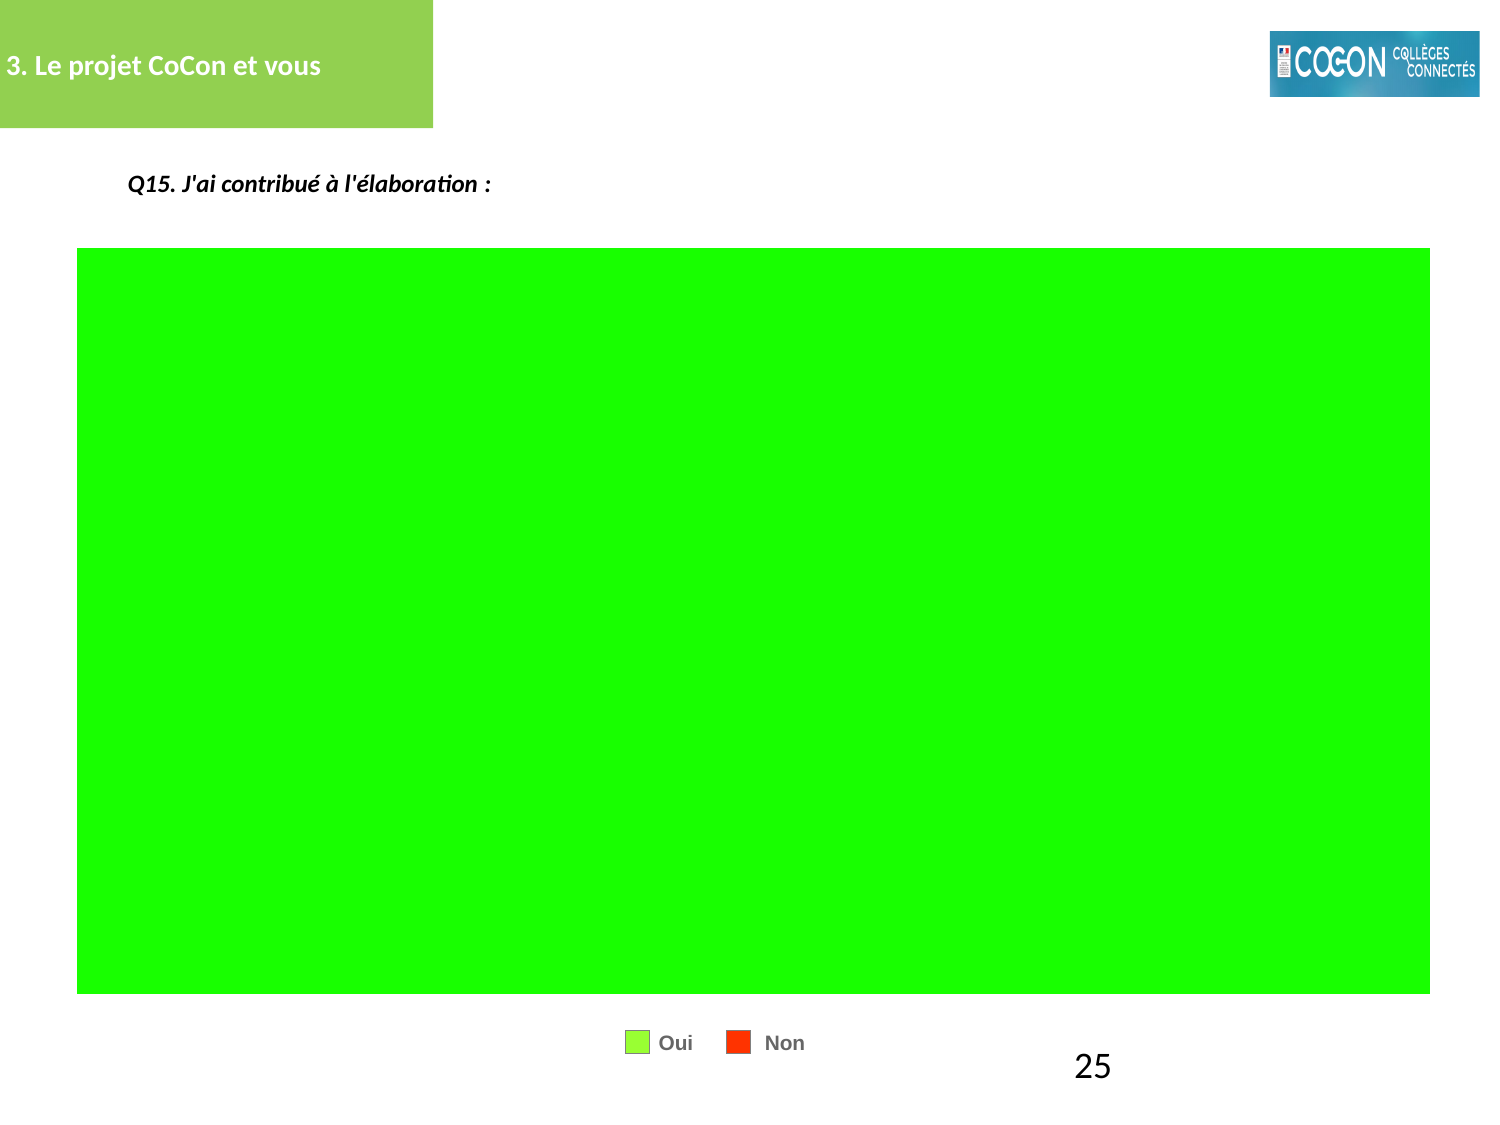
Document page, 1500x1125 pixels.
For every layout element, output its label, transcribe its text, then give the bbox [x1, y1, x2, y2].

picture [1269, 31, 1480, 97]
text_box Non [750, 1024, 827, 1064]
text_box <numéro> [1059, 1042, 1397, 1103]
picture [77, 248, 1430, 994]
text_box [726, 1030, 750, 1054]
text_box Q15. J'ai contribué à l'élaboration : [112, 166, 1407, 221]
text_box 3. Le projet CoCon et vous [0, 0, 434, 129]
text_box [625, 1030, 643, 1054]
text_box Oui [643, 1024, 721, 1064]
